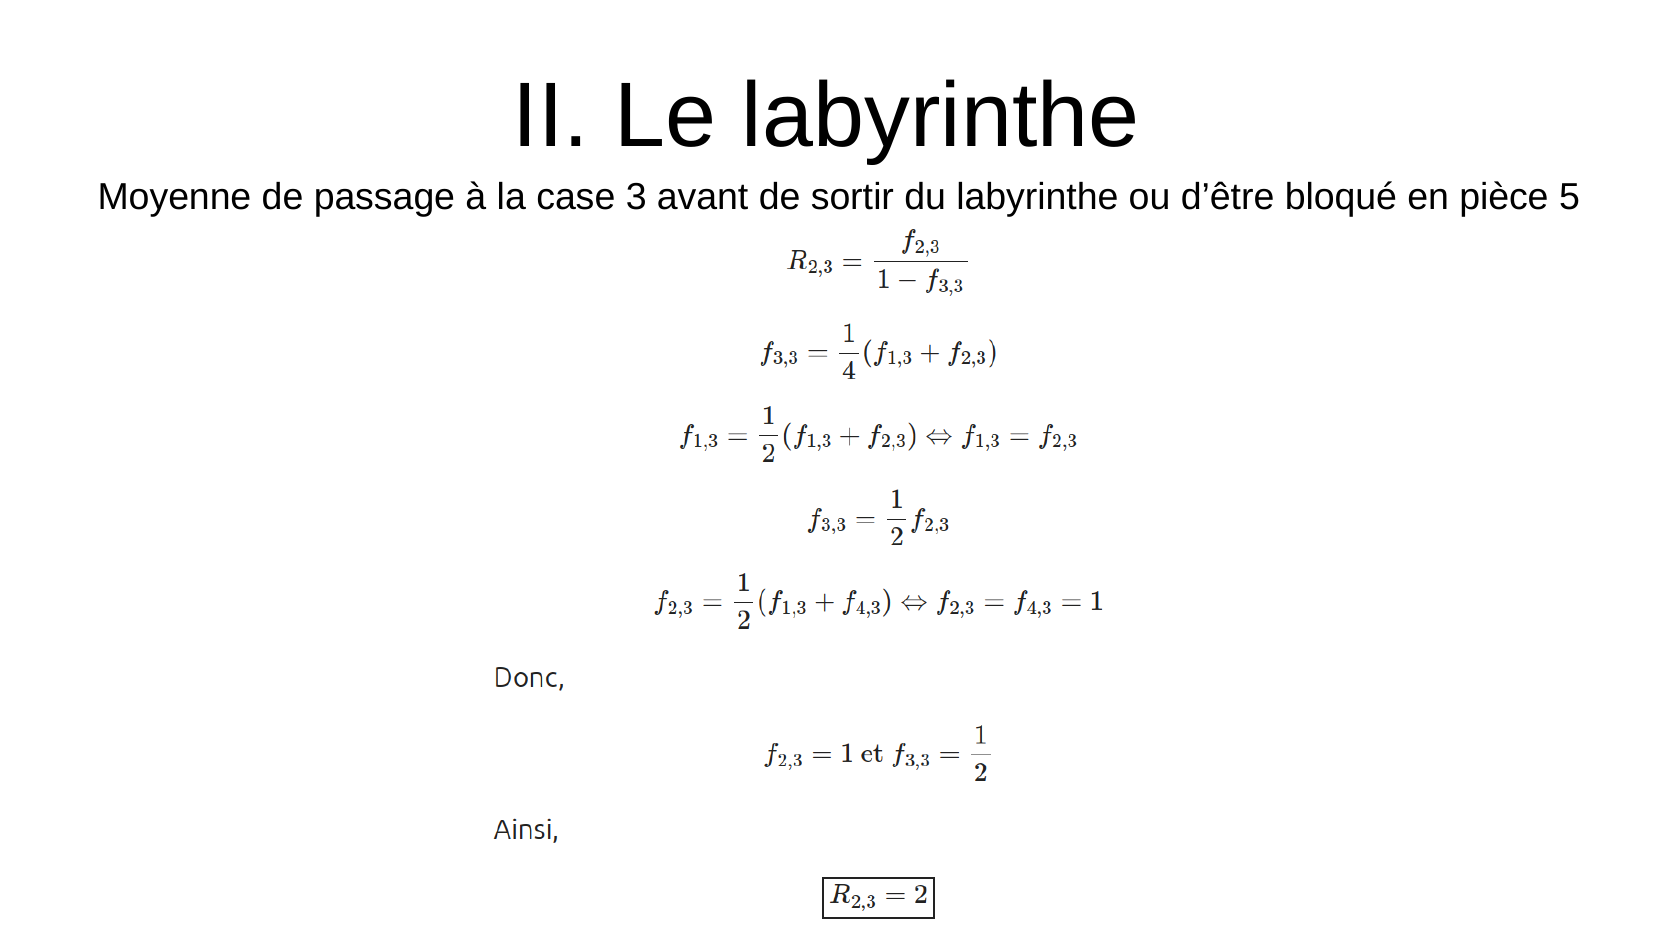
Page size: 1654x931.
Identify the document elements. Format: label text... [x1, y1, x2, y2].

picture [487, 224, 1125, 931]
title II. Le labyrinthe [82, 37, 1571, 168]
text_box Moyenne de passage à la case 3 avant de sortir du labyrinthe ou d’être bloqué en pièce 5 [82, 168, 1599, 226]
